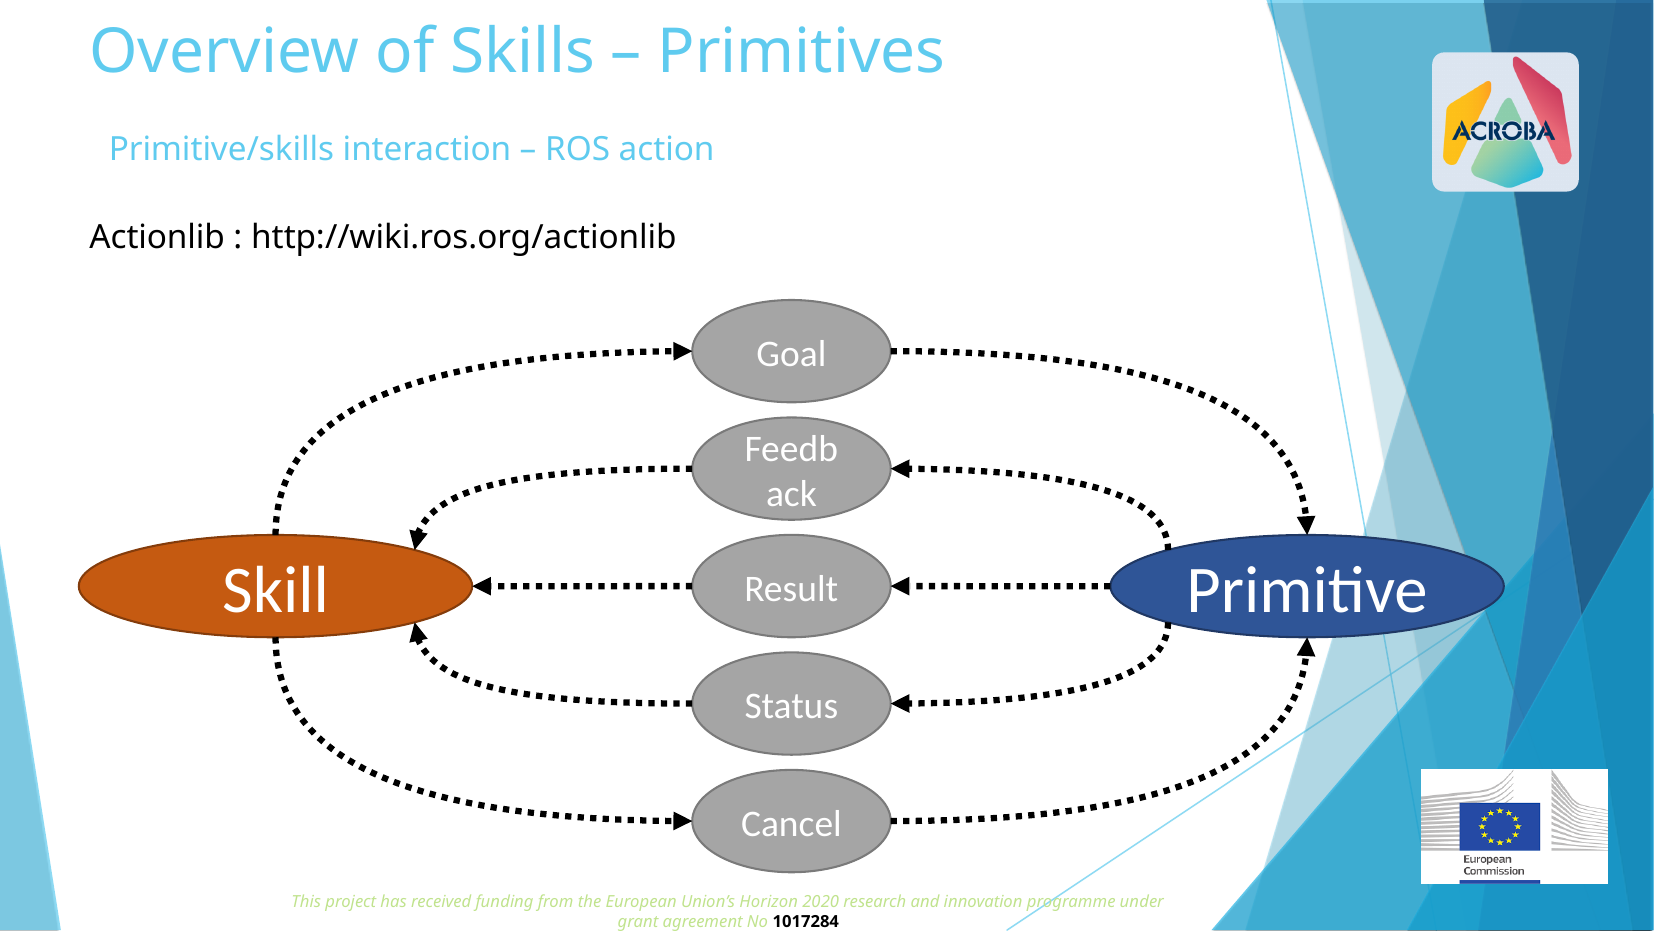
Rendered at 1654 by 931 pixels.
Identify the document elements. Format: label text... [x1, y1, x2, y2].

text_box Goal [692, 300, 891, 403]
text_box Primitive [1110, 534, 1504, 638]
text_box Feedback [692, 417, 891, 520]
text_box This project has received funding from the European Union’s Horizon 2020 research and innovation programme under grant agreement No 1017284 [260, 883, 1197, 931]
text_box Skill [78, 534, 473, 638]
text_box Result [692, 534, 891, 638]
picture [1421, 769, 1608, 884]
text_box Status [692, 652, 891, 755]
text_box [1432, 52, 1579, 192]
text_box Overview of Skills – Primitives Primitive/skills interaction – ROS action Actionlib : http://wiki.ros.org/actionlib [74, 3, 1241, 113]
text_box Cancel [692, 769, 891, 873]
